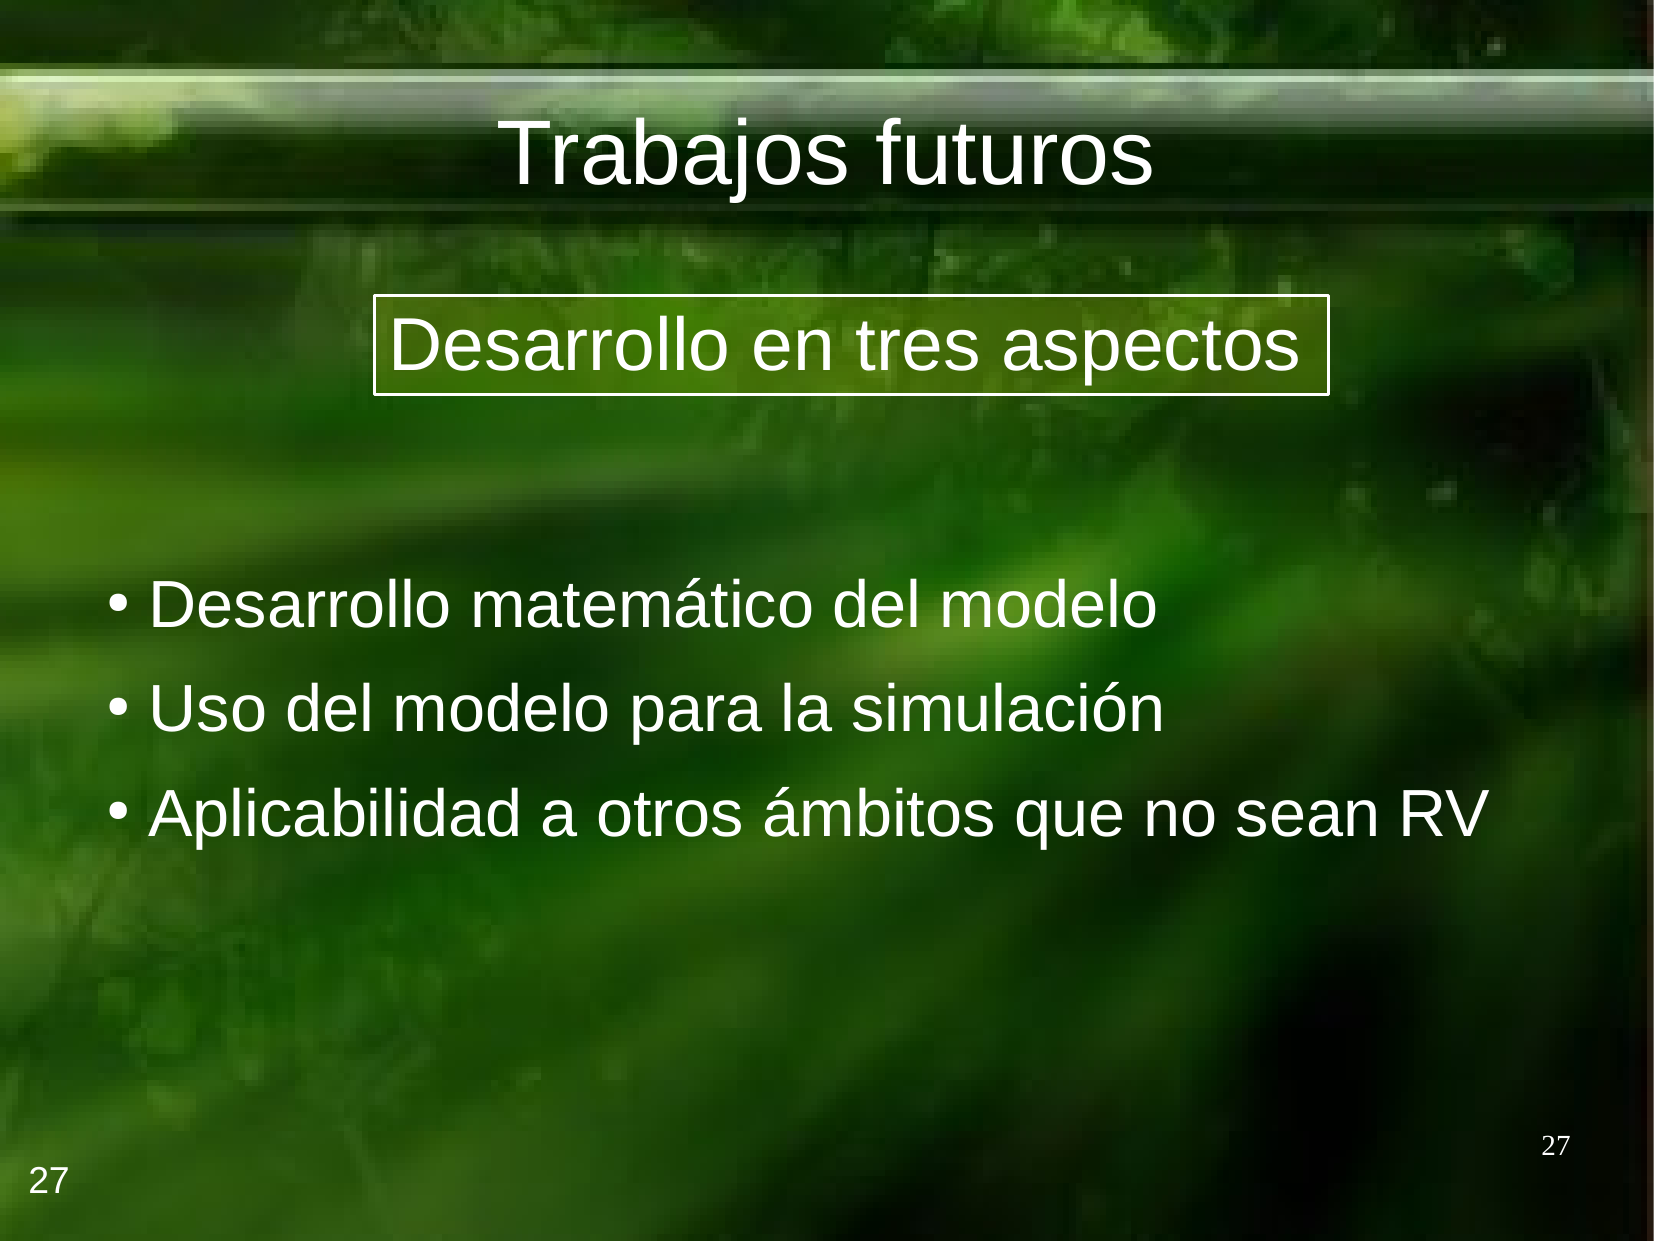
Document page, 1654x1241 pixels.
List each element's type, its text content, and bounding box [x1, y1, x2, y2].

title Trabajos futuros [82, 49, 1571, 257]
text_box <número> [13, 1151, 214, 1222]
list Desarrollo matemático del modelo Uso del modelo para la simulación Aplicabilidad a otros ámbitos que no sean RV [106, 531, 1595, 886]
text_box Desarrollo en tres aspectos [374, 295, 1329, 395]
picture [0, 0, 1654, 1241]
